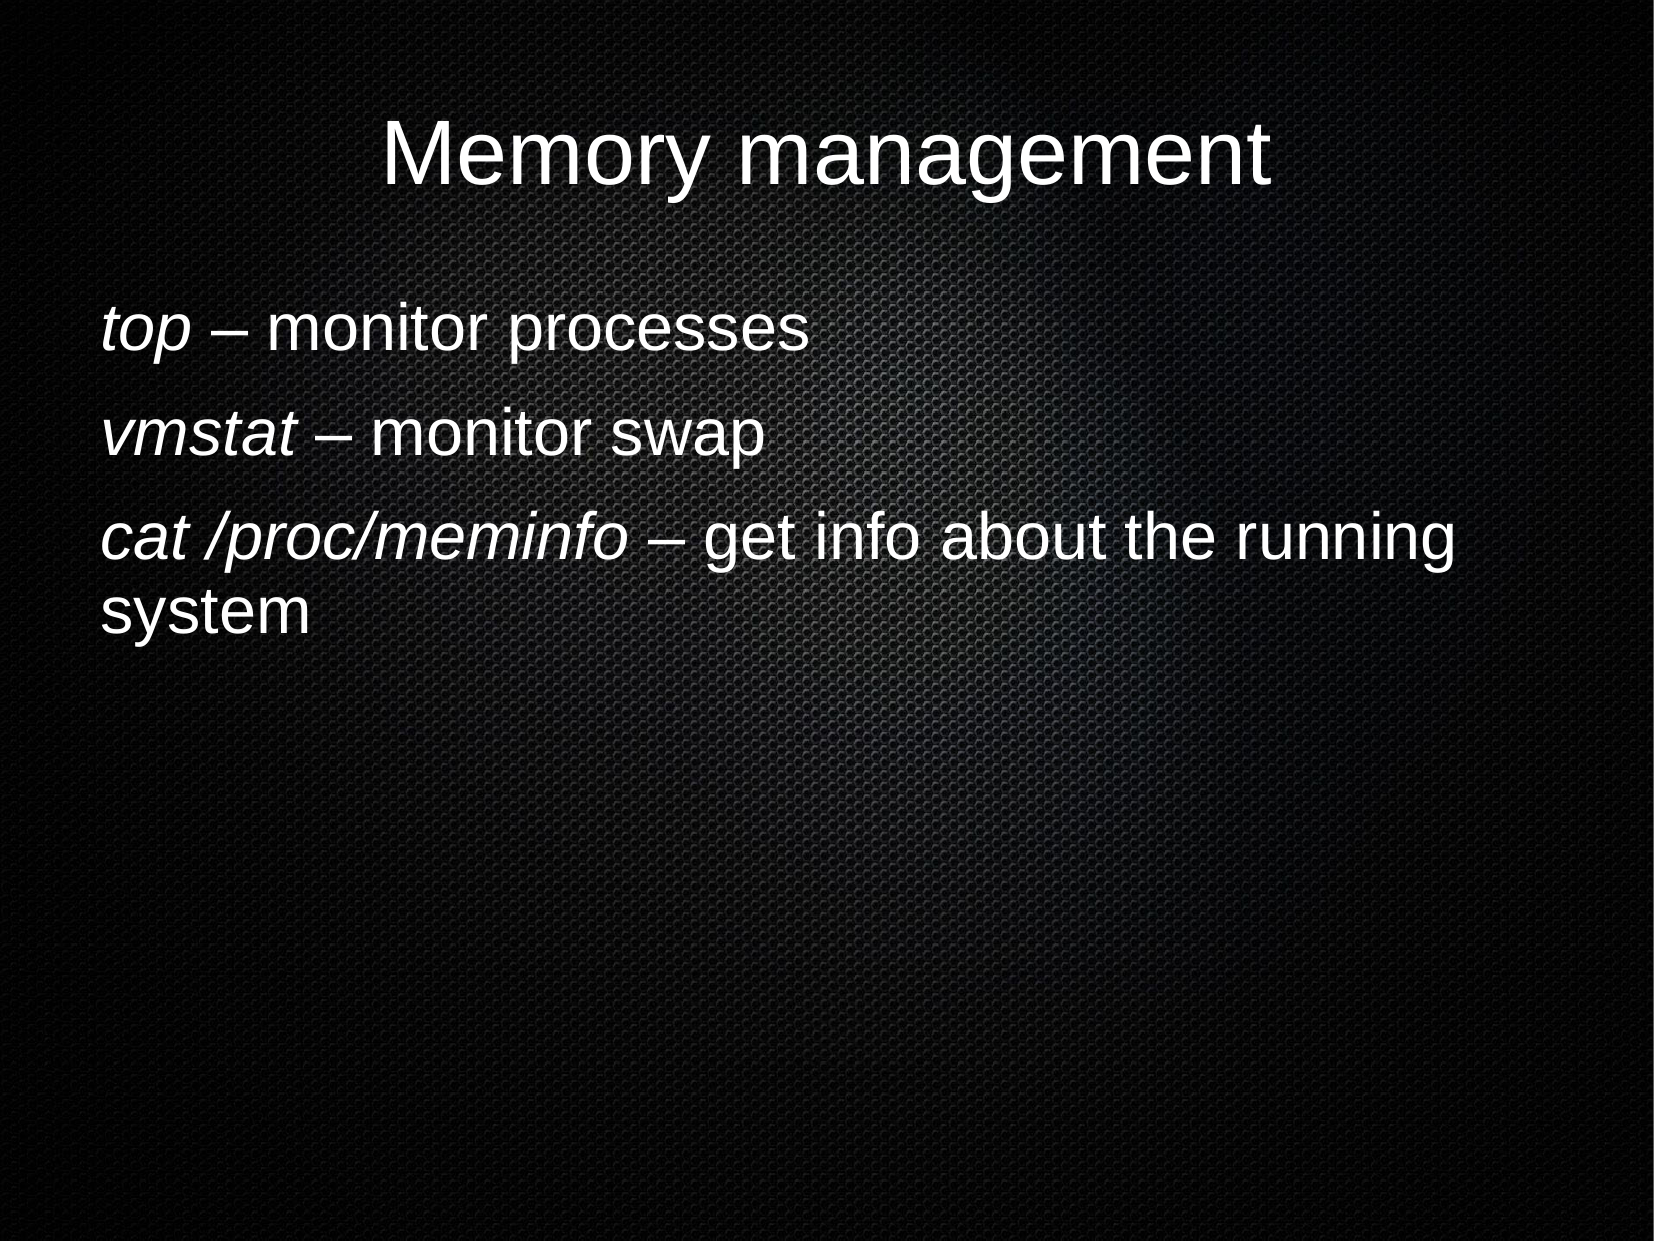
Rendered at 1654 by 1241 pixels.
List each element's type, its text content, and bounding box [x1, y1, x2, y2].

picture [0, 0, 1654, 1241]
list top – monitor processes vmstat – monitor swap cat /proc/meminfo – get info about the running system [82, 290, 1571, 1010]
title Memory management [82, 49, 1571, 257]
